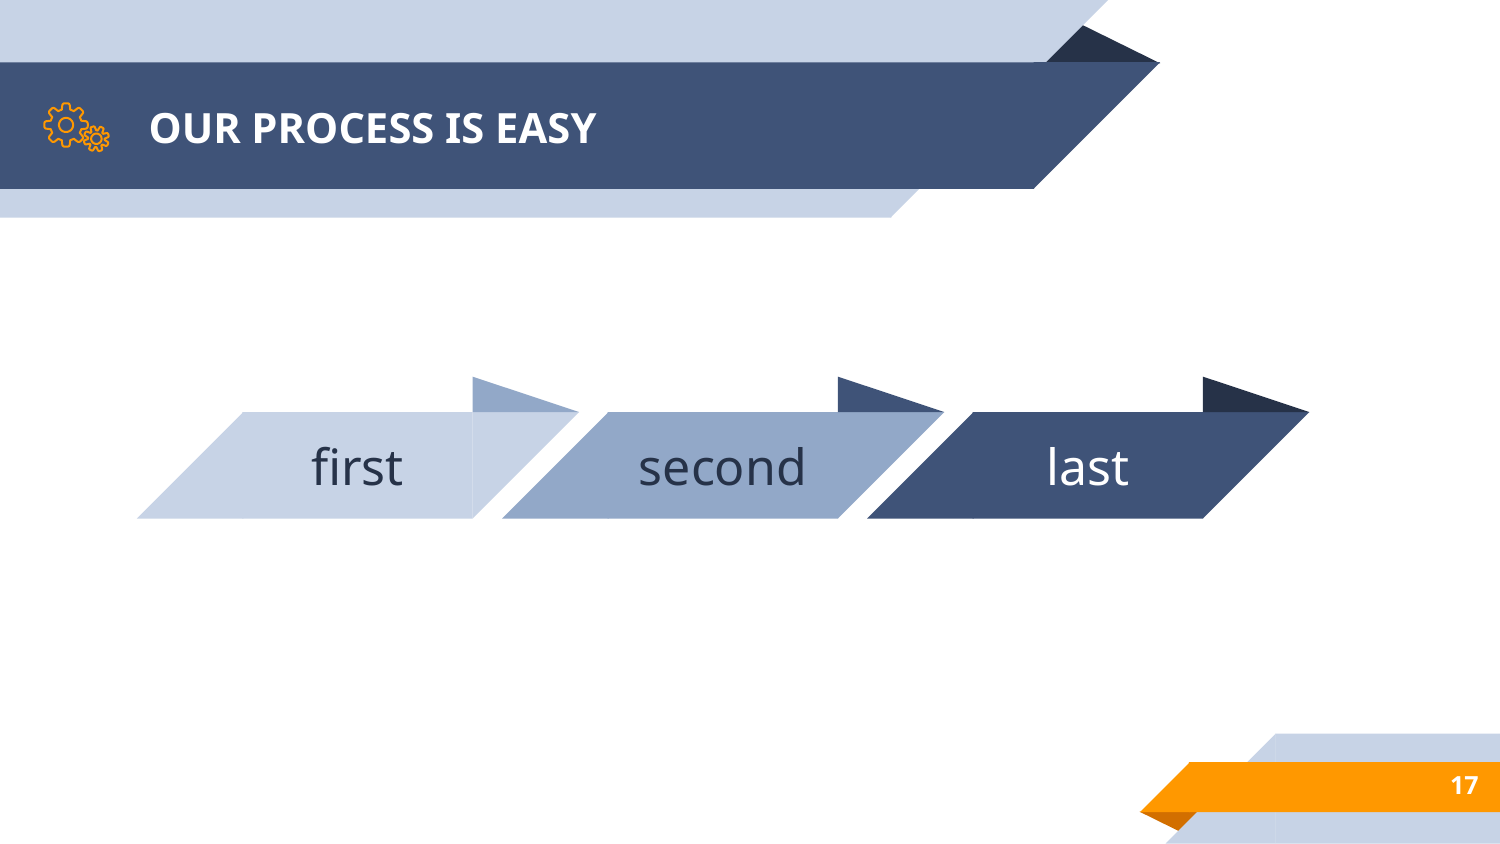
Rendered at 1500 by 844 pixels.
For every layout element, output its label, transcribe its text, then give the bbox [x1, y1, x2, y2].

text_box first [244, 412, 472, 519]
text_box second [609, 412, 837, 519]
text_box last [974, 412, 1202, 519]
text_box [867, 412, 974, 519]
slide_number <número> [1249, 760, 1494, 813]
text_box [502, 412, 609, 519]
text_box [136, 412, 244, 519]
title OUR PROCESS IS EASY [133, 64, 997, 190]
text_box [837, 376, 945, 519]
text_box [1202, 376, 1310, 519]
text_box [472, 376, 580, 519]
